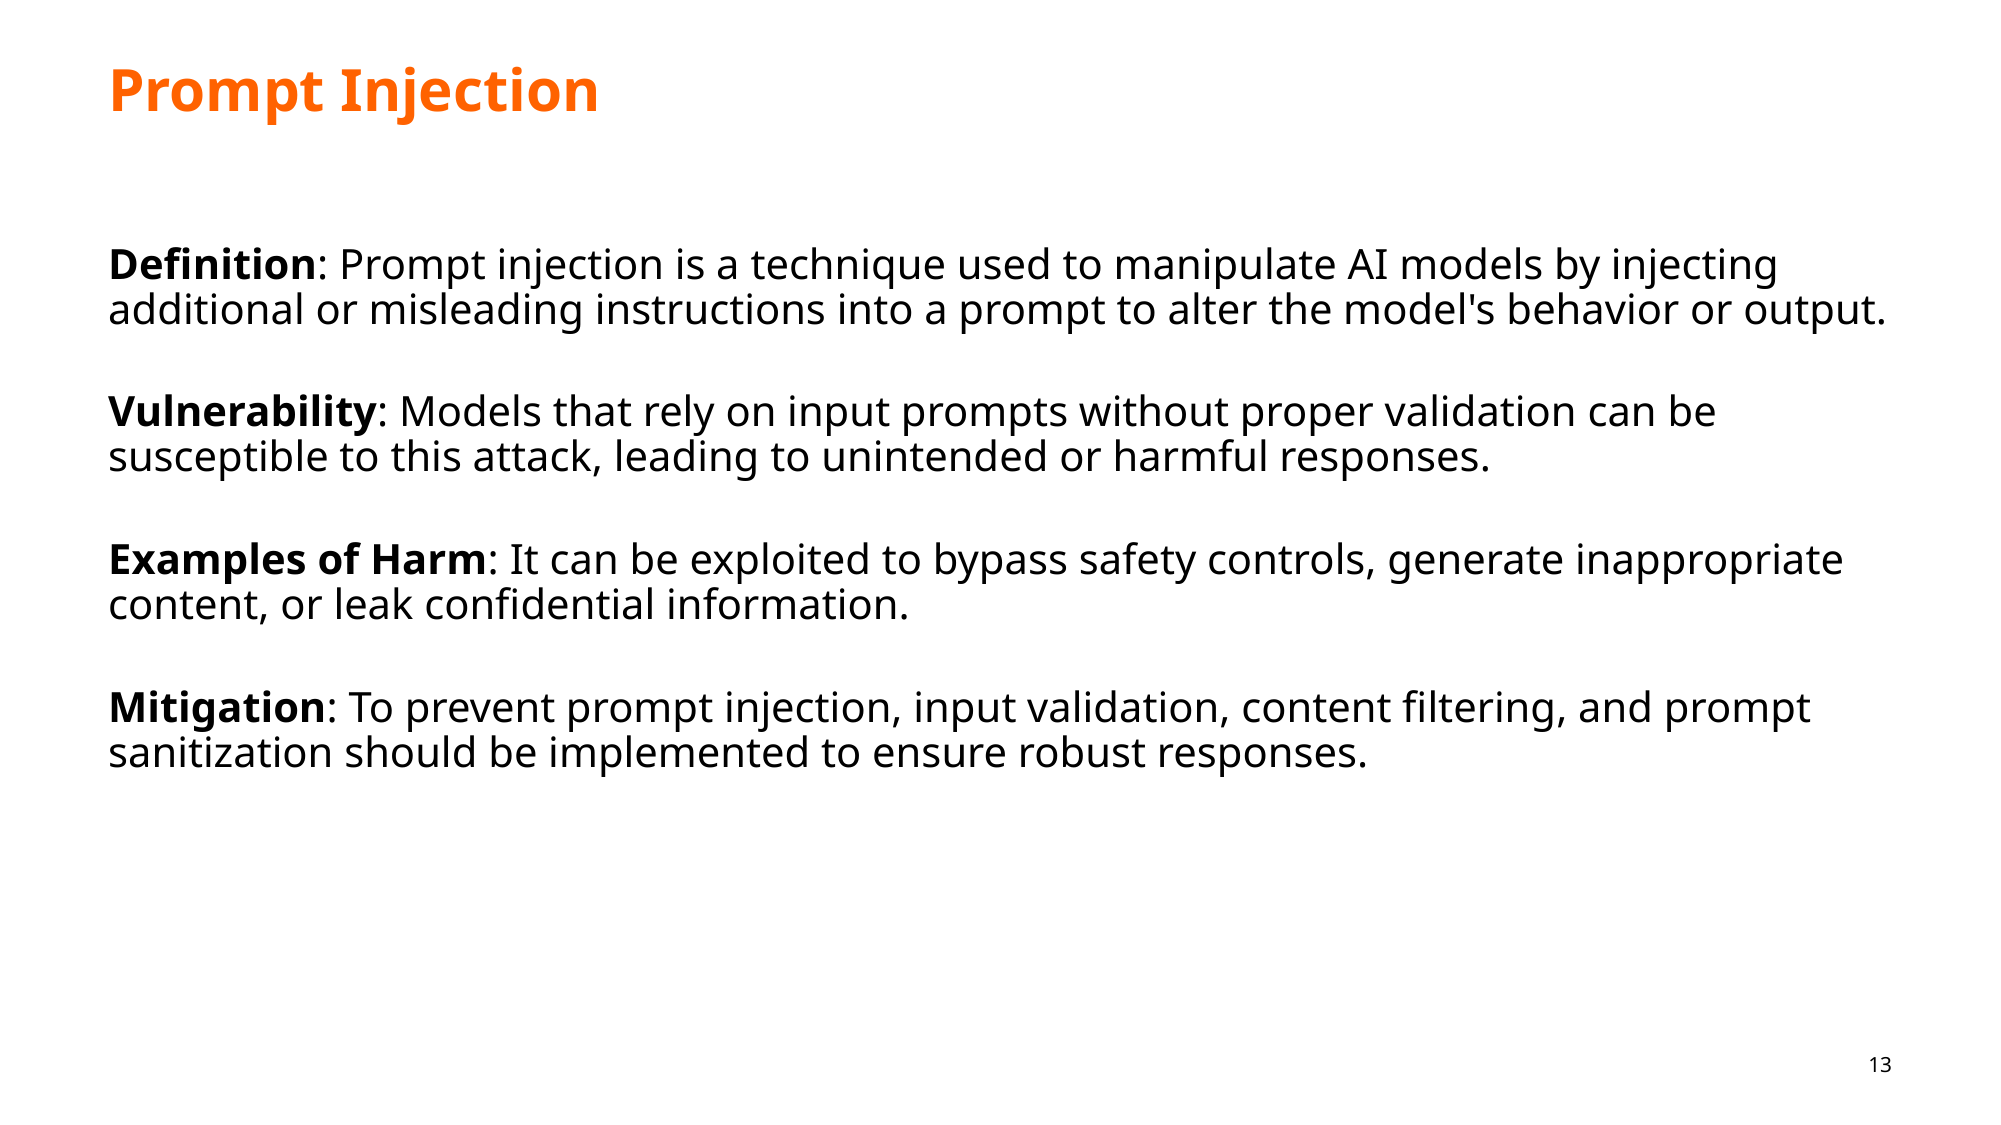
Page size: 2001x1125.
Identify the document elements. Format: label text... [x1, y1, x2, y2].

title Prompt Injection [108, 53, 1893, 187]
list Definition: Prompt injection is a technique used to manipulate AI models by injecting additional or misleading instructions into a prompt to alter the model's behavior or output. Vulnerability: Models that rely on input prompts without proper validation can be susceptible to this attack, leading to unintended or harmful responses. Examples of Harm: It can be exploited to bypass safety controls, generate inappropriate content, or leak confidential information. Mitigation: To prevent prompt injection, input validation, content filtering, and prompt sanitization should be implemented to ensure robust responses. [108, 187, 1893, 1017]
slide_number <number> [1810, 1050, 1892, 1082]
